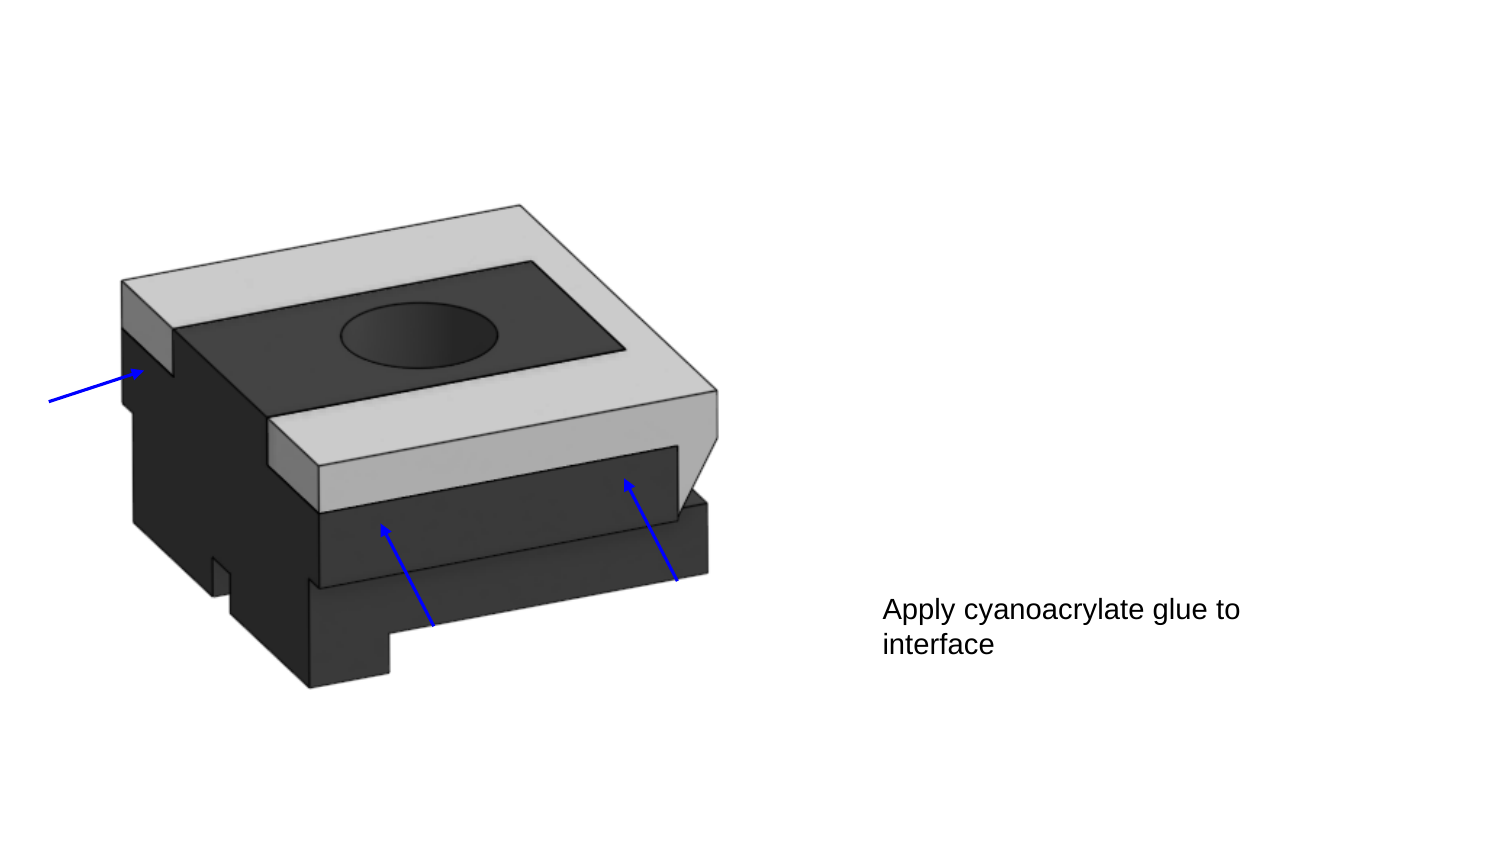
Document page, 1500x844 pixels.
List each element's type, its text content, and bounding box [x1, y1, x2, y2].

picture [24, 24, 1157, 819]
text_box Apply cyanoacrylate glue to interface [867, 575, 1356, 676]
